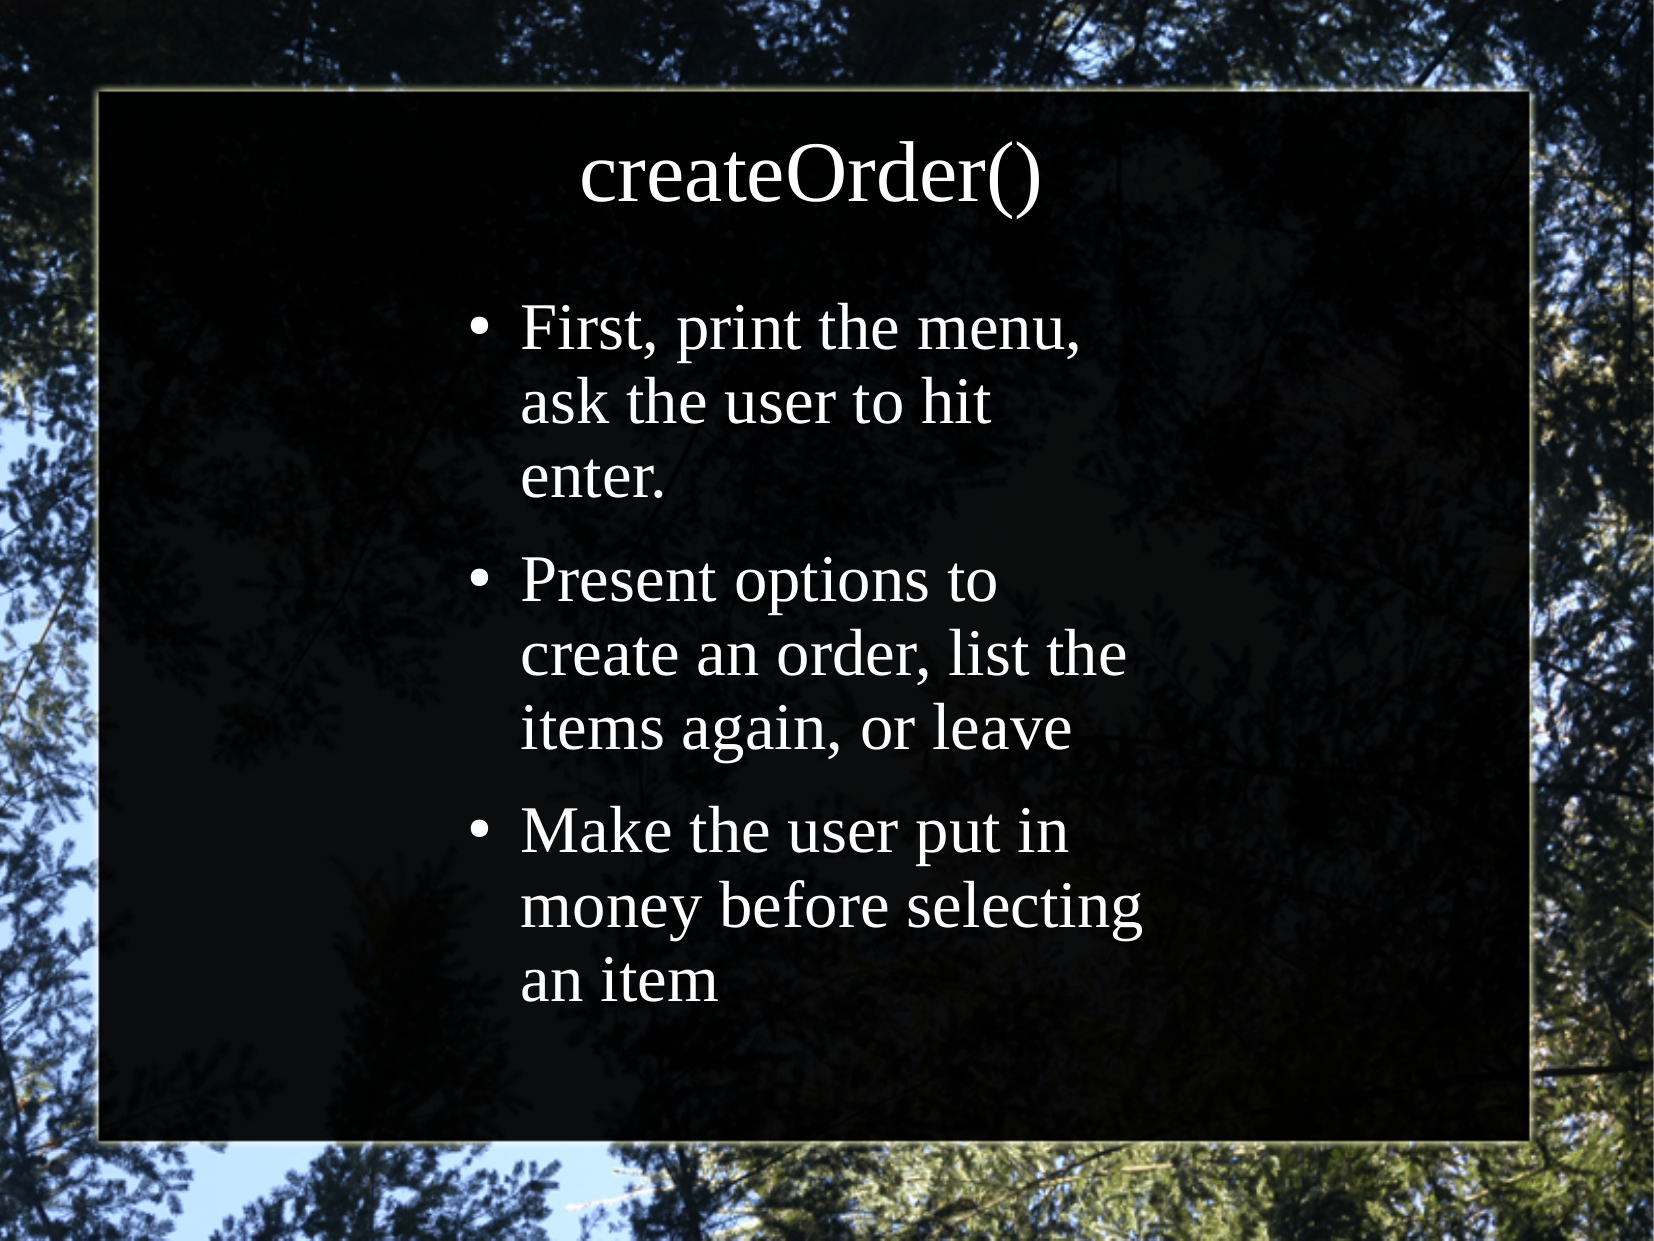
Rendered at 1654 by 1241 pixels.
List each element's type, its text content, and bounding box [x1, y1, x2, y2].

list First, print the menu, ask the user to hit enter. Present options to create an order, list the items again, or leave Make the user put in money before selecting an item [450, 290, 829, 1111]
picture [0, 0, 1654, 1241]
title createOrder() [88, 88, 1536, 257]
list [829, 290, 1536, 1123]
